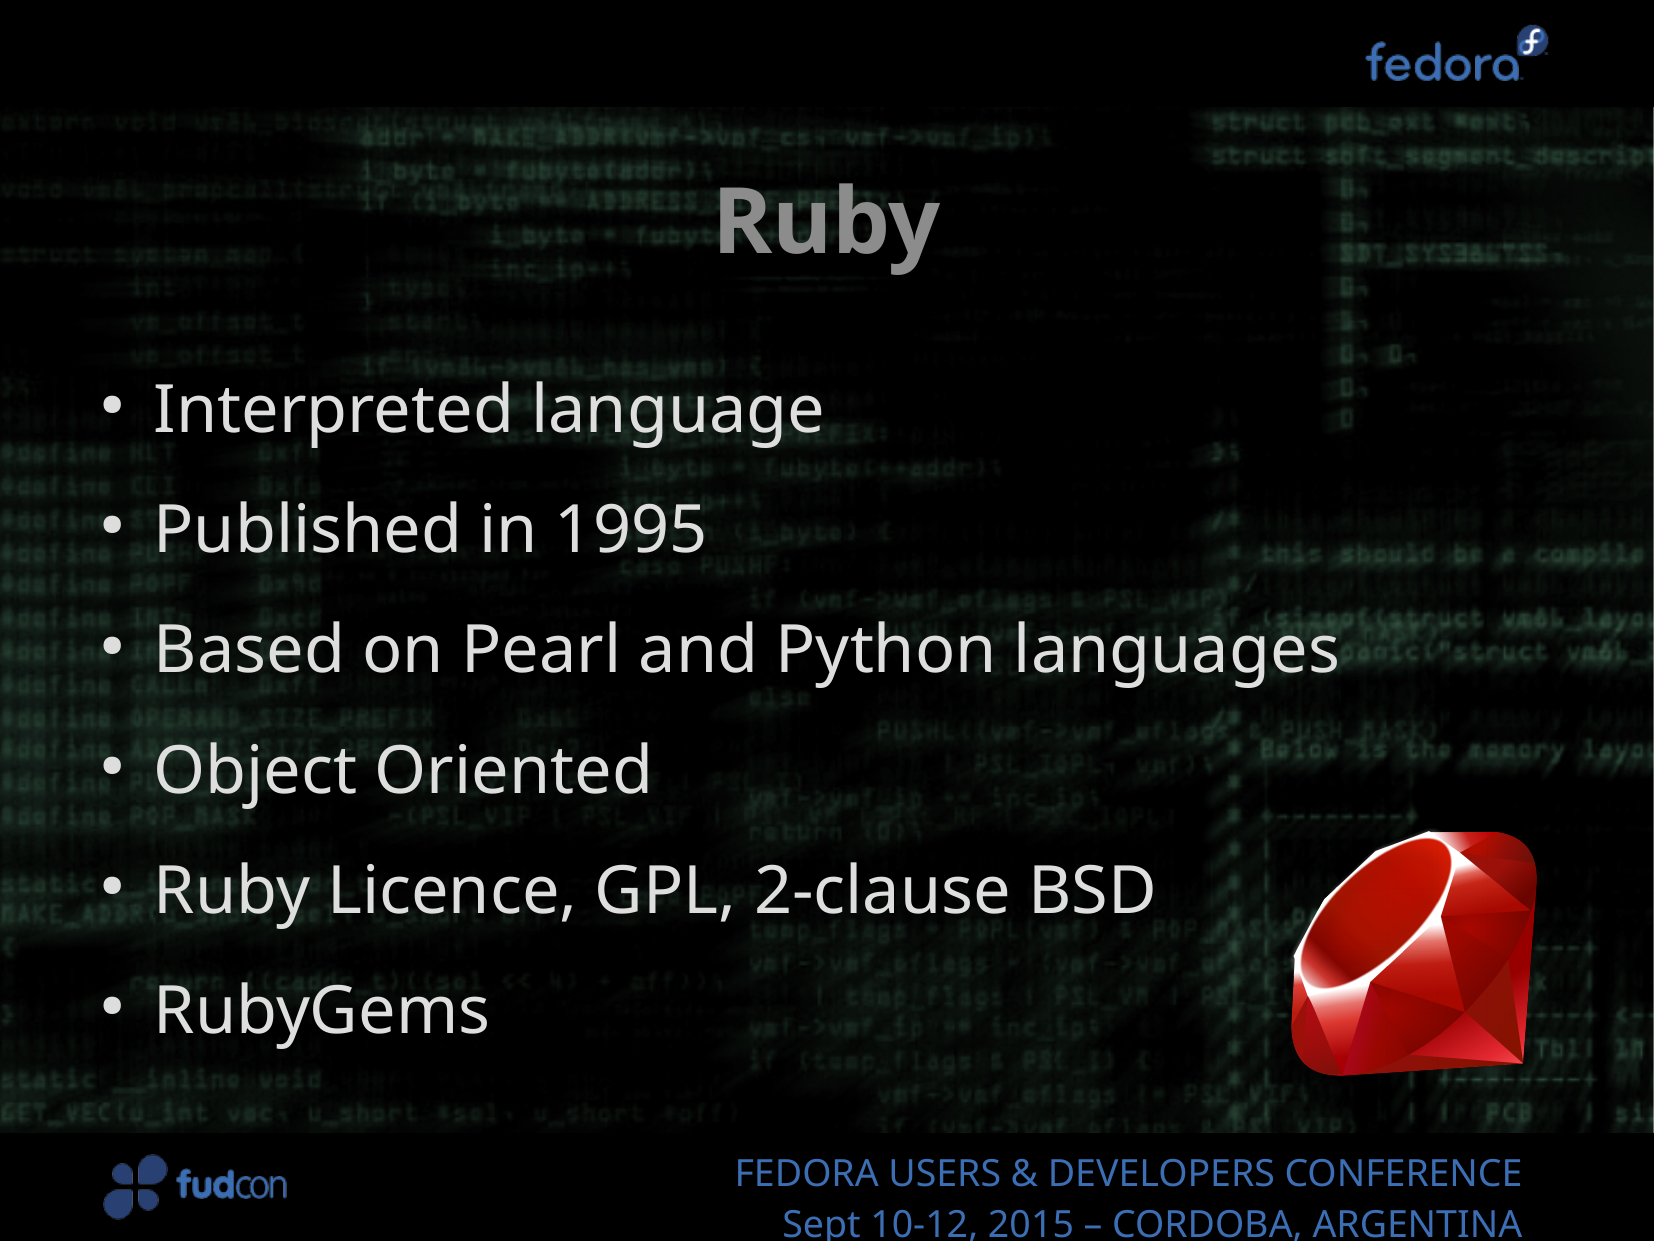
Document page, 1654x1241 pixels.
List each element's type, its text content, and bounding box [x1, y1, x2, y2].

picture [0, 0, 1654, 1241]
title Ruby [82, 114, 1571, 322]
list Interpreted language Published in 1995 Based on Pearl and Python languages Object Oriented Ruby Licence, GPL, 2-clause BSD RubyGems [82, 361, 1571, 1081]
